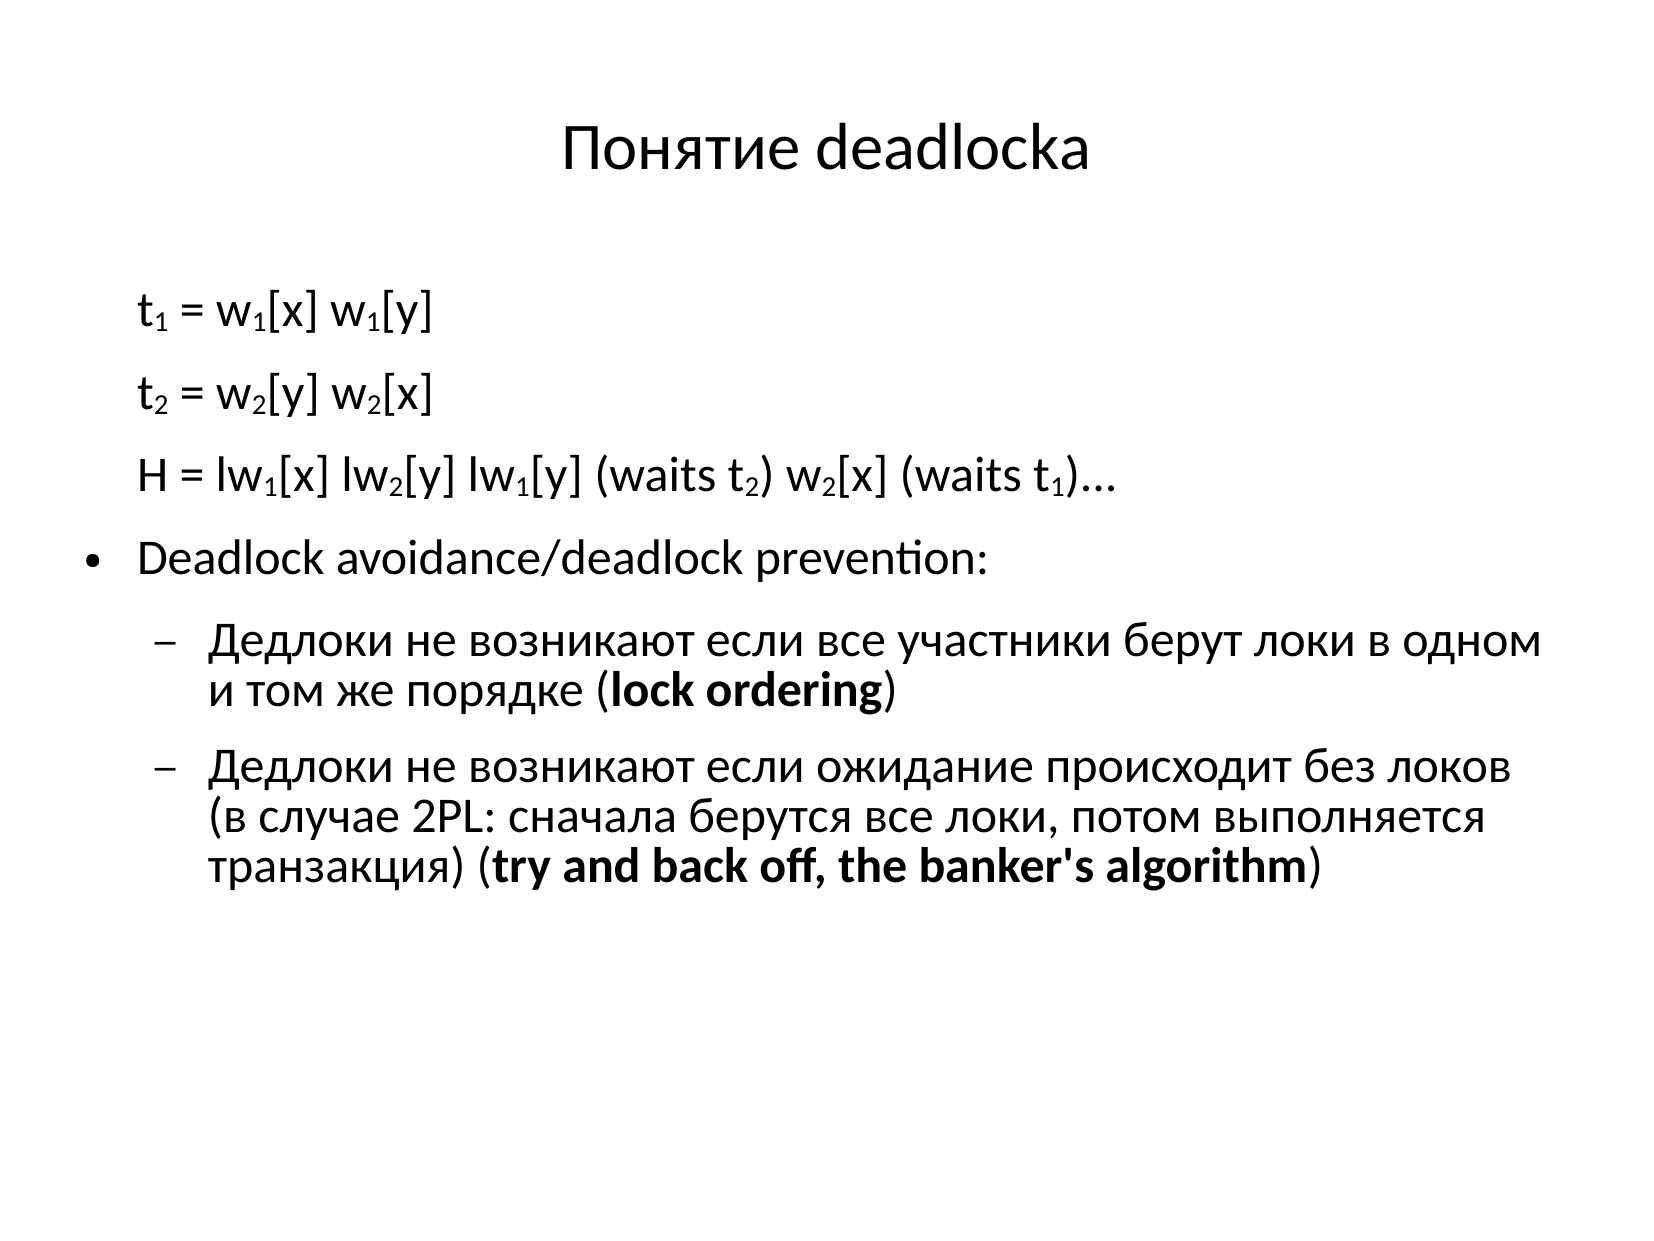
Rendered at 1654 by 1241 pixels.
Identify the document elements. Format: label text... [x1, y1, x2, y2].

list t1 = w1[x] w1[y] t2 = w2[y] w2[x] H = lw1[x] lw2[y] lw1[y] (waits t2) w2[x] (waits t1)... Deadlock avoidance/deadlock prevention: Дедлоки не возникают если все участники берут локи в одном и том же порядке (lock ordering) Дедлоки не возникают если ожидание происходит без локов (в случае 2PL: сначала берутся все локи, потом выполняется транзакция) (try and back off, the banker's algorithm) [66, 289, 1555, 1108]
title Понятие deadlockа [82, 49, 1571, 257]
